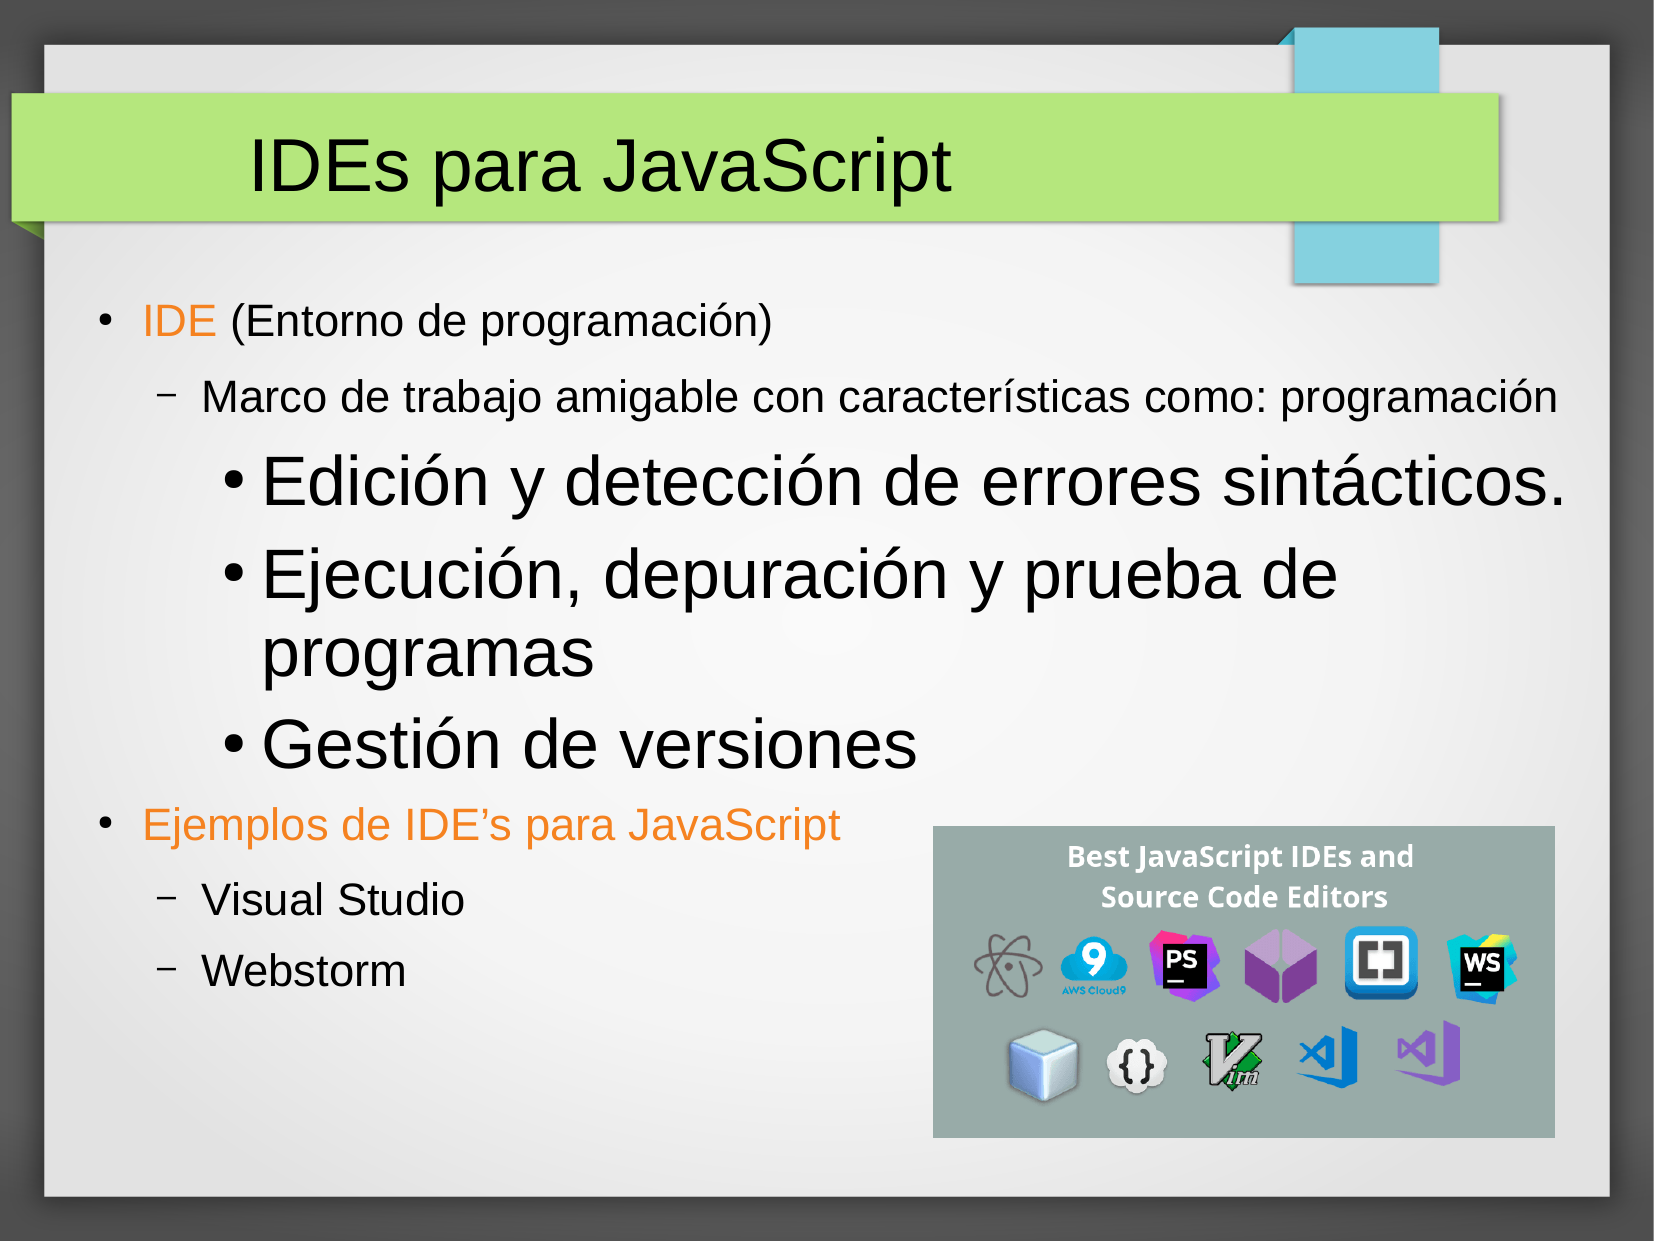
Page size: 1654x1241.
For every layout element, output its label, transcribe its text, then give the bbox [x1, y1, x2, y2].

list IDE (Entorno de programación) Marco de trabajo amigable con características como: programación Edición y detección de errores sintácticos. Ejecución, depuración y prueba de programas Gestión de versiones Ejemplos de IDE’s para JavaScript Visual Studio Webstorm [82, 295, 1571, 1015]
title IDEs para JavaScript [248, 106, 1430, 225]
picture [0, 0, 1654, 1241]
